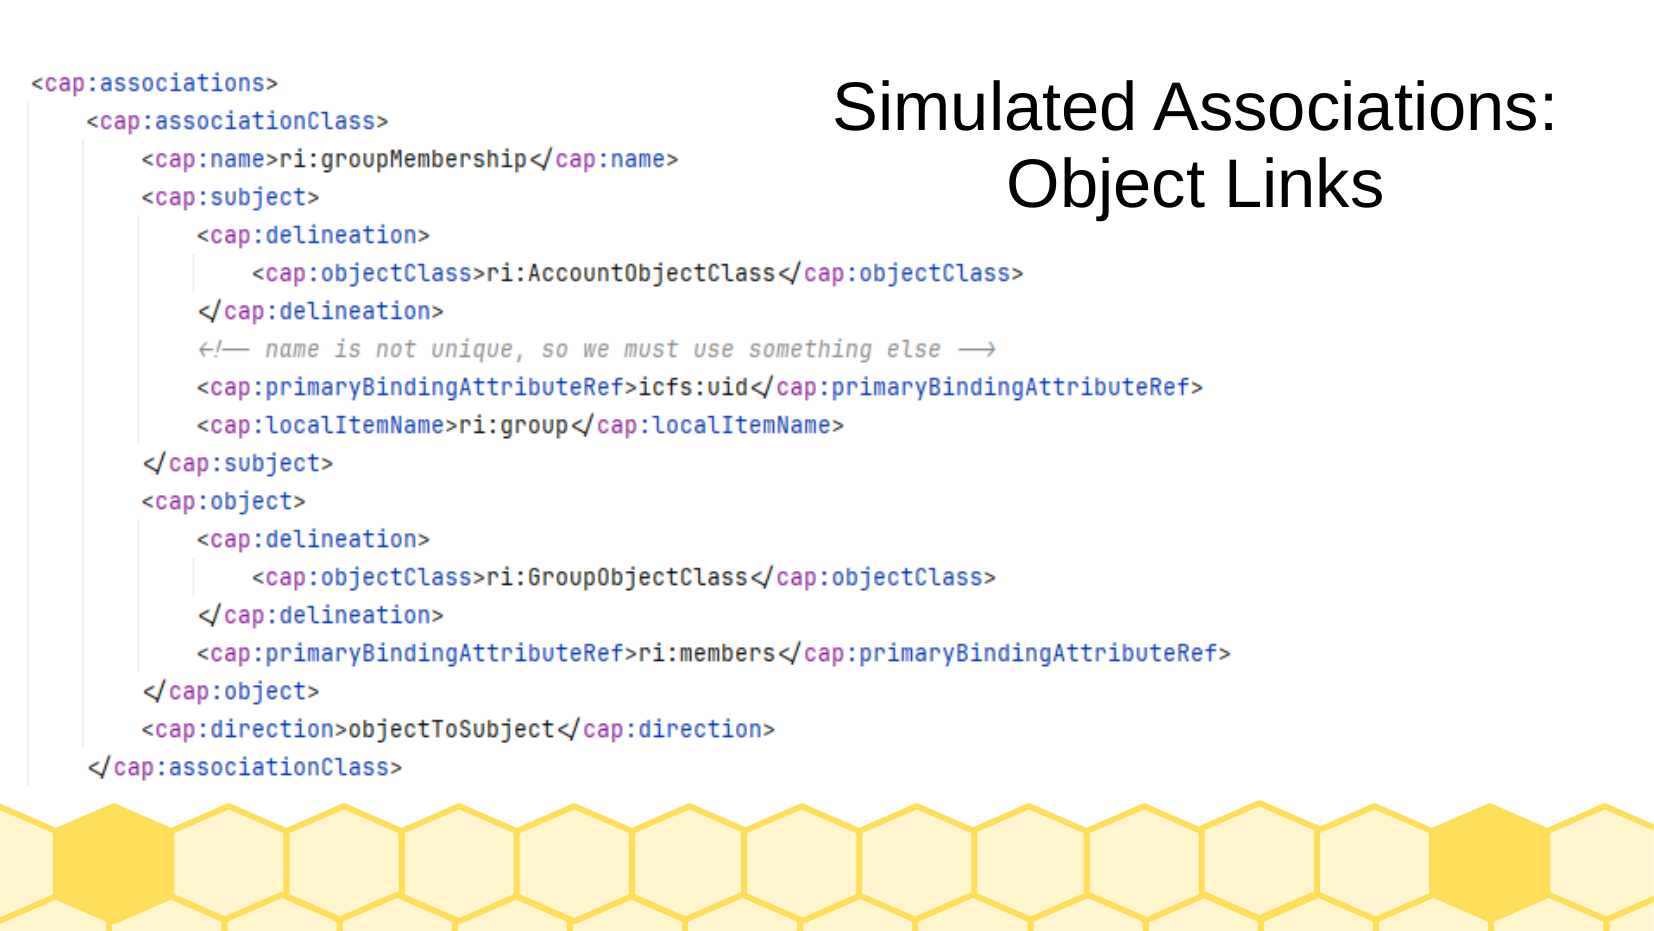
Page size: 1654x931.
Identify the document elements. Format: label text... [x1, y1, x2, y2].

picture [17, 69, 1270, 786]
title Simulated Associations: Object Links [797, 29, 1595, 260]
